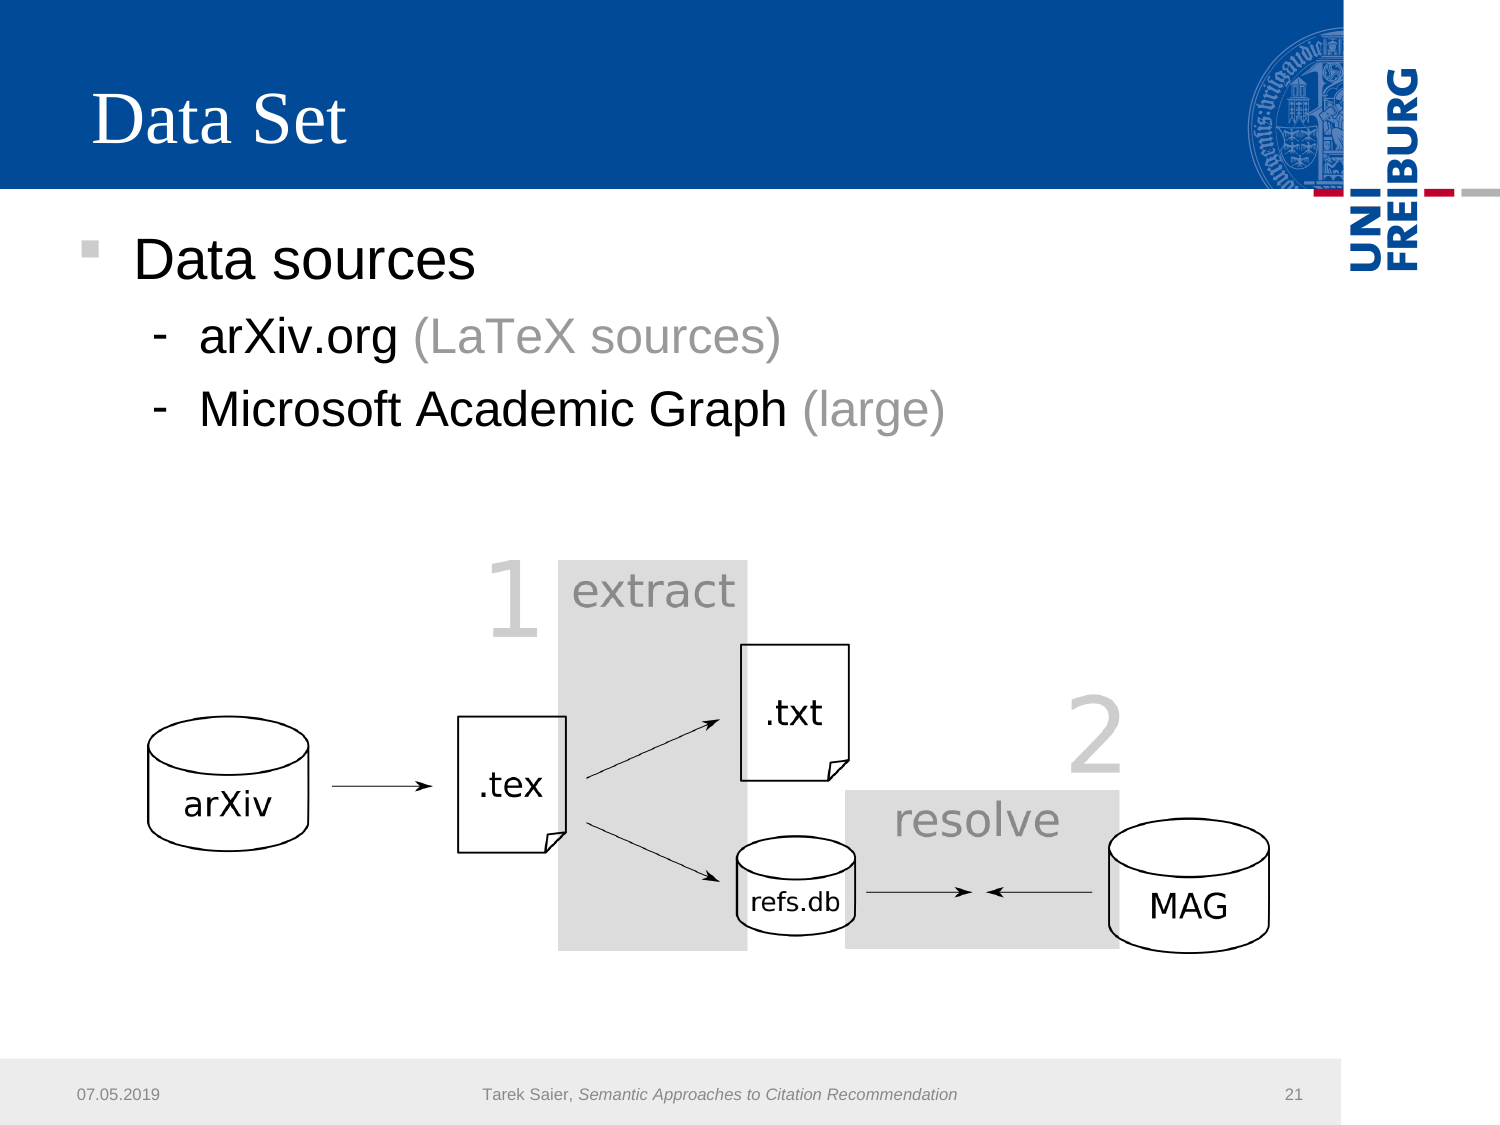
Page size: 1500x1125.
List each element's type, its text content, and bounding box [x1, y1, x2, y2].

picture [0, 0, 1500, 271]
title Data Set [76, 49, 1235, 178]
list Data sources arXiv.org (LaTeX sources) Microsoft Academic Graph (large) [76, 221, 1341, 1009]
picture [147, 560, 1270, 954]
